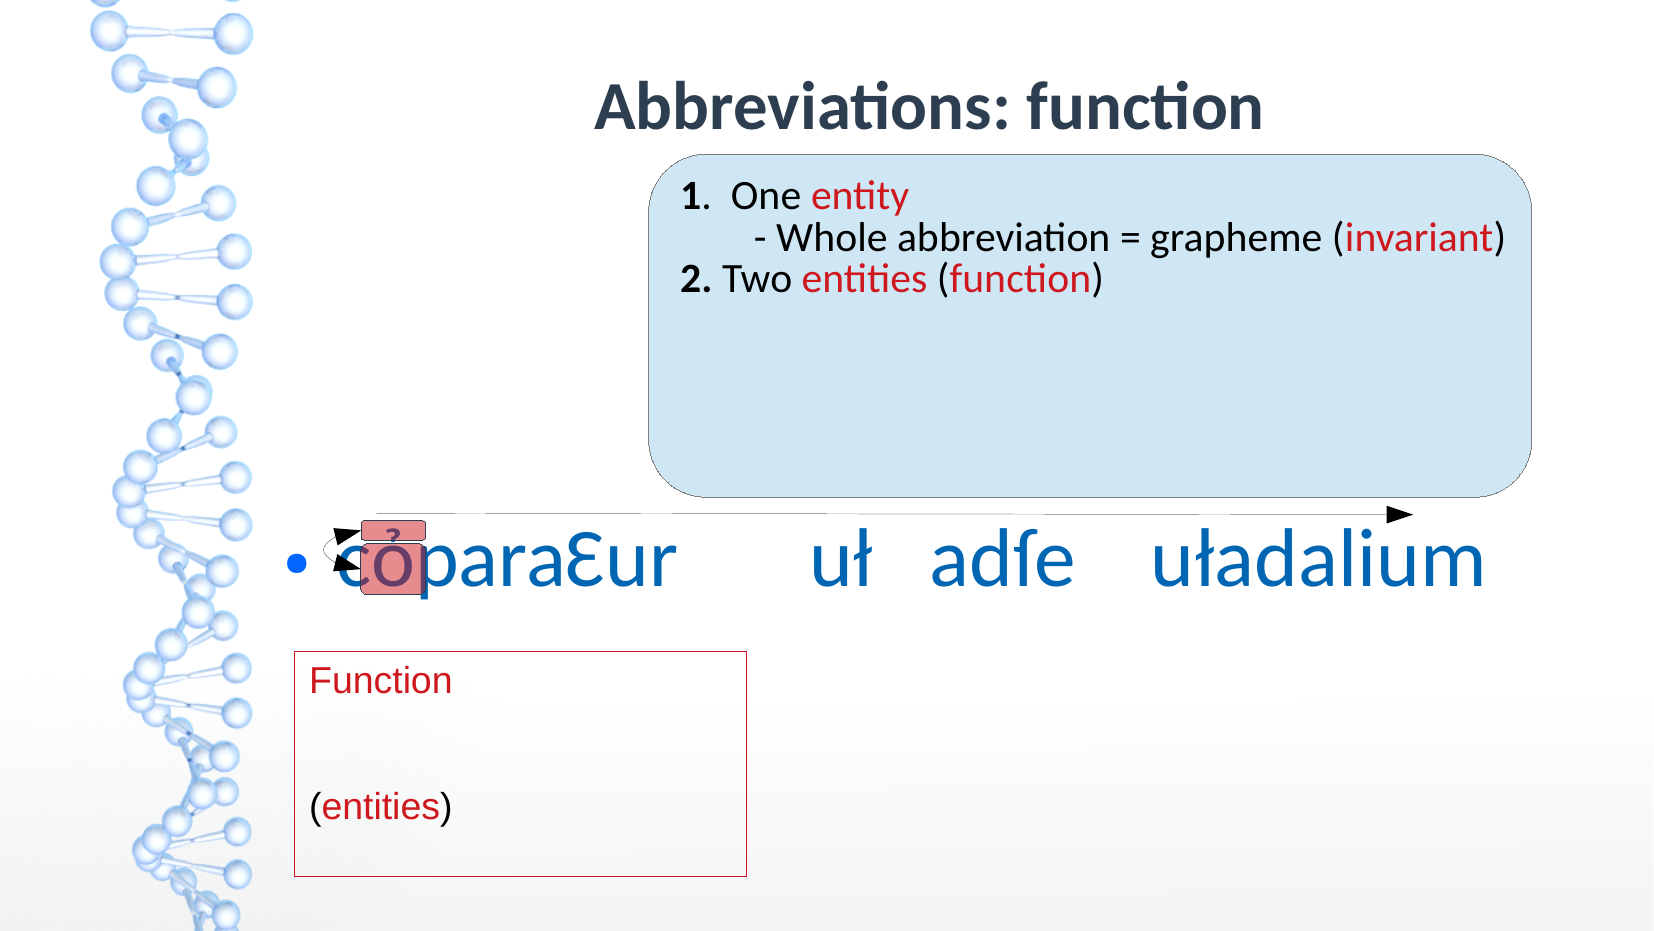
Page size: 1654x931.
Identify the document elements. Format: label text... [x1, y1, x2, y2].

list cỏparaƐur uł adſe uładalium [265, 523, 1629, 615]
text_box Function (entities) [294, 651, 747, 877]
picture [0, 0, 1654, 931]
text_box 1. One entity - Whole abbreviation = grapheme (invariant) 2. Two entities (function) [648, 154, 1532, 498]
text_box [361, 520, 426, 541]
title Abbreviations: function [265, 35, 1595, 189]
text_box [360, 543, 426, 595]
